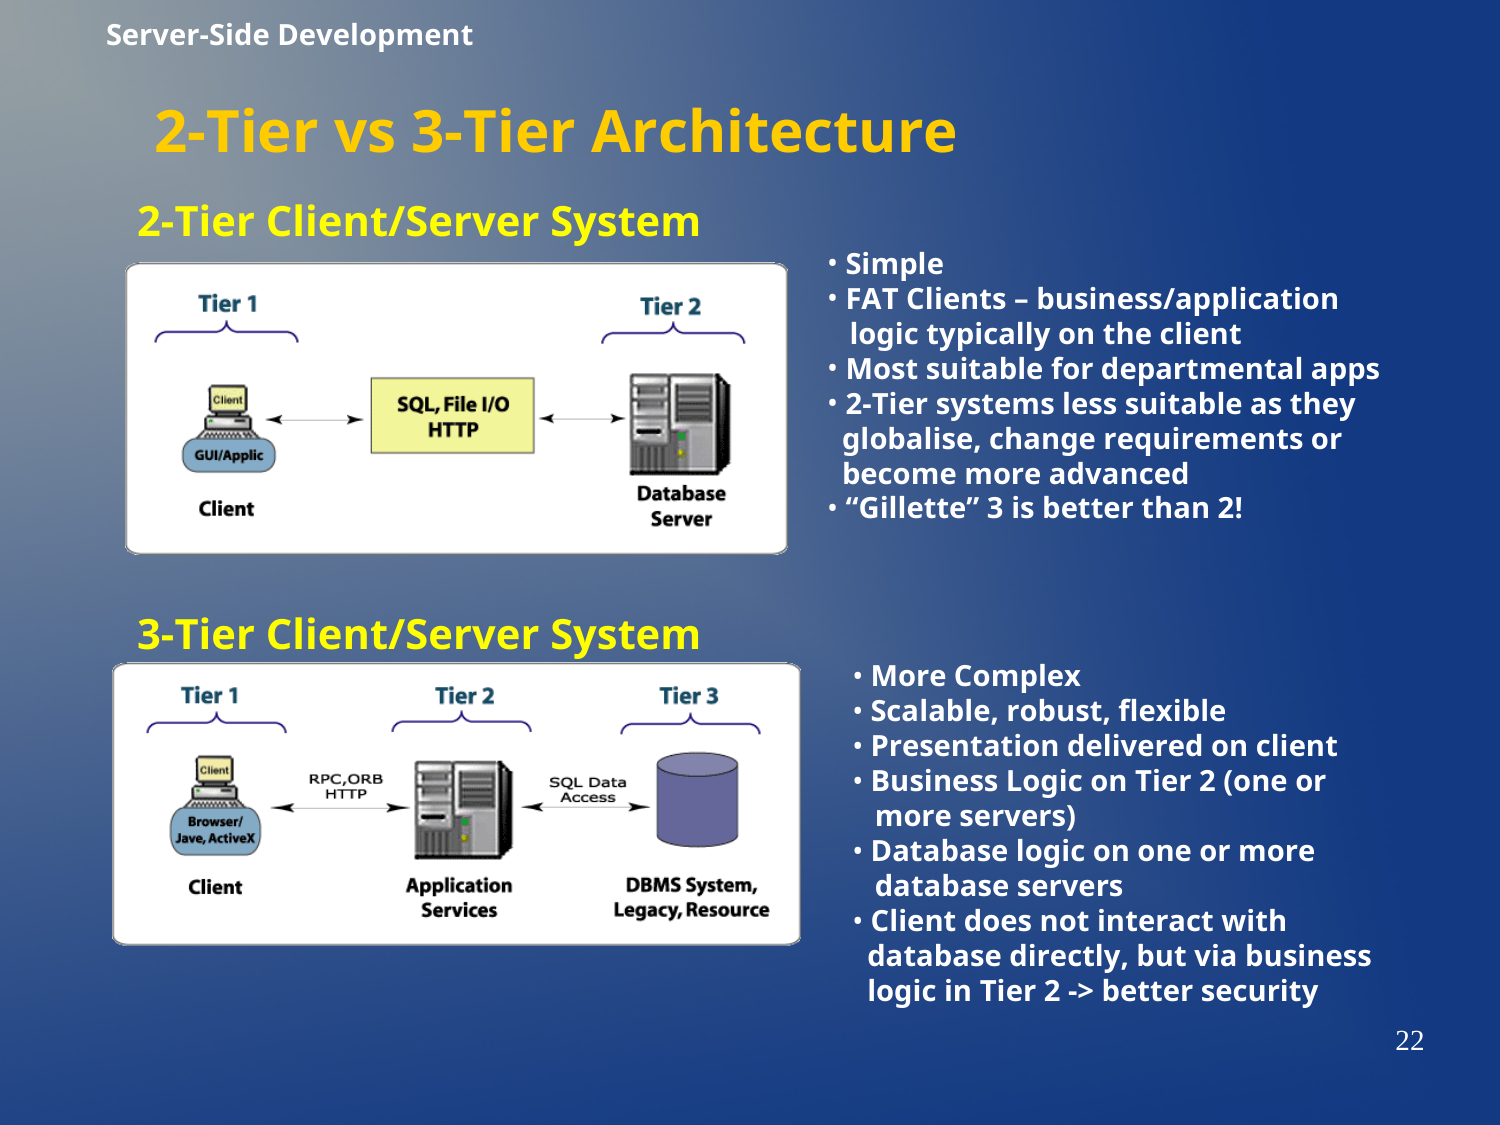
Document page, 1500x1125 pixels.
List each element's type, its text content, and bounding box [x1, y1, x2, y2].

picture [0, 0, 1500, 1125]
text_box 2-Tier Client/Server System [122, 187, 717, 253]
text_box Server-Side Development [83, 8, 489, 59]
text_box More Complex Scalable, robust, flexible Presentation delivered on client Business Logic on Tier 2 (one or more servers) Database logic on one or more database servers Client does not interact with database directly, but via business logic in Tier 2 -> better security [837, 649, 1500, 1015]
text_box 2-Tier vs 3-Tier Architecture [139, 86, 974, 172]
text_box Simple FAT Clients – business/application logic typically on the client Most suitable for departmental apps 2-Tier systems less suitable as they globalise, change requirements or become more advanced “Gillette” 3 is better than 2! [812, 237, 1476, 533]
text_box 3-Tier Client/Server System [122, 600, 717, 662]
